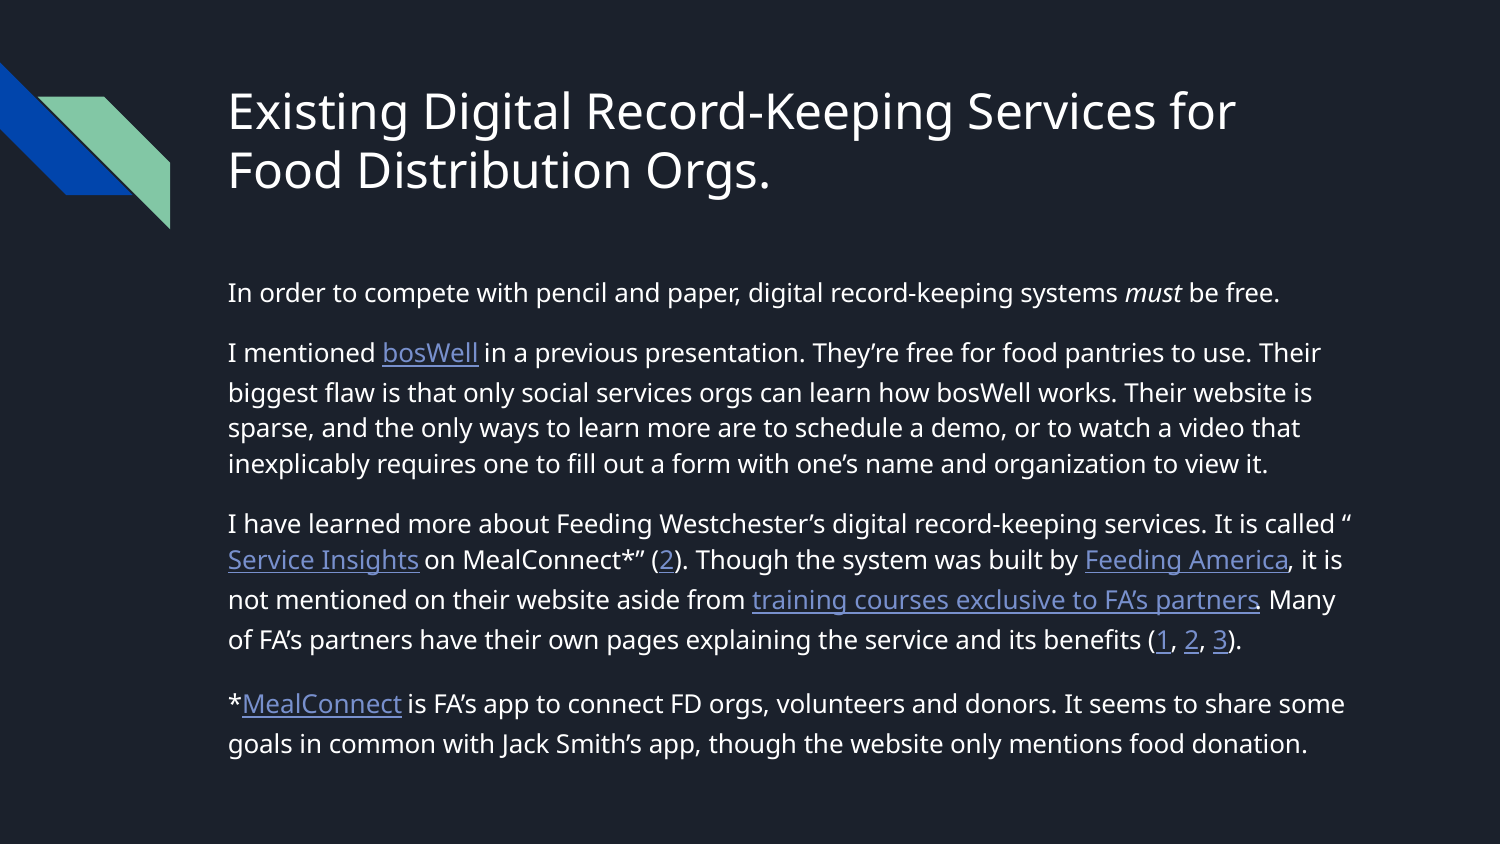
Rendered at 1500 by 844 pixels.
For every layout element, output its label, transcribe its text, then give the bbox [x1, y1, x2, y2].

list In order to compete with pencil and paper, digital record-keeping systems must be free. I mentioned bosWell in a previous presentation. They’re free for food pantries to use. Their biggest flaw is that only social services orgs can learn how bosWell works. Their website is sparse, and the only ways to learn more are to schedule a demo, or to watch a video that inexplicably requires one to fill out a form with one’s name and organization to view it. I have learned more about Feeding Westchester’s digital record-keeping services. It is called “Service Insights on MealConnect*” (2). Though the system was built by Feeding America, it is not mentioned on their website aside from training courses exclusive to FA’s partners. Many of FA’s partners have their own pages explaining the service and its benefits (1, 2, 3). *MealConnect is FA’s app to connect FD orgs, volunteers and donors. It seems to share some goals in common with Jack Smith’s app, though the website only mentions food donation. [212, 257, 1368, 811]
title Existing Digital Record-Keeping Services for Food Distribution Orgs. [212, 64, 1368, 215]
